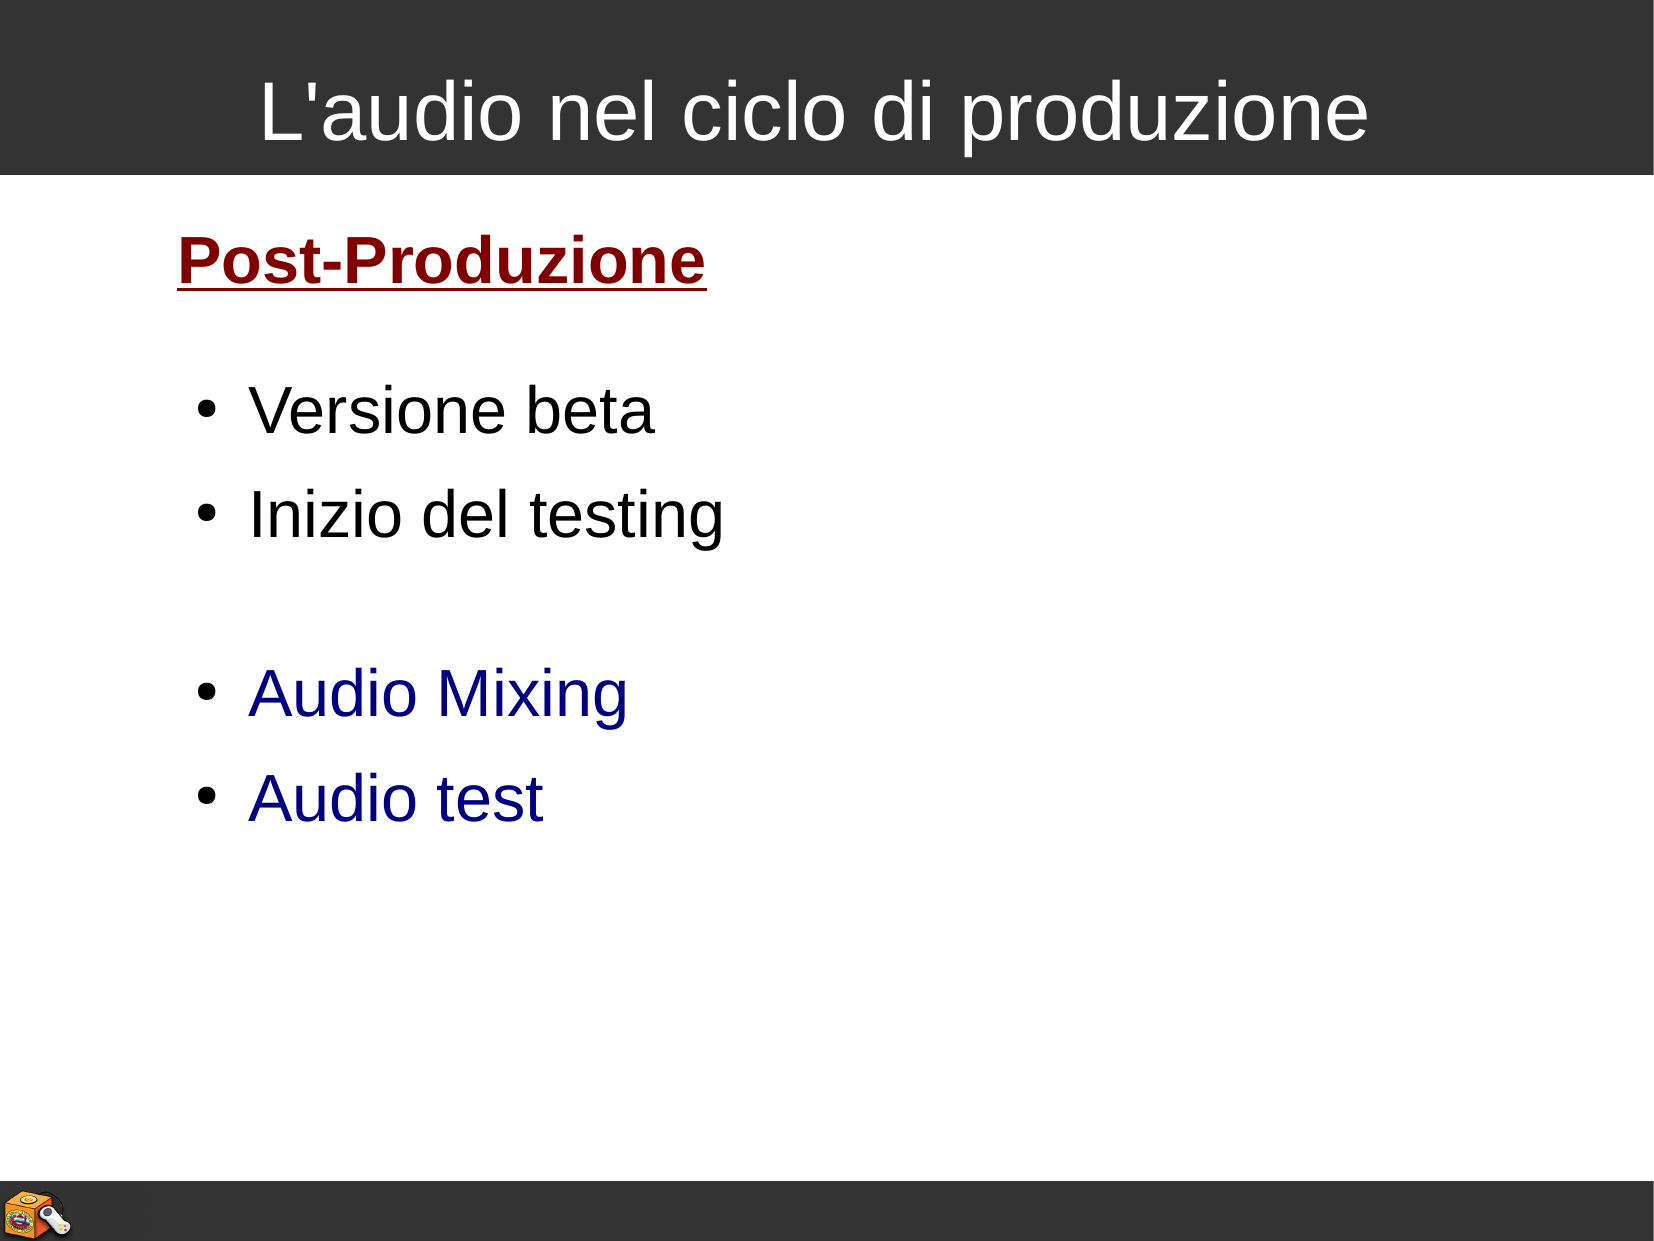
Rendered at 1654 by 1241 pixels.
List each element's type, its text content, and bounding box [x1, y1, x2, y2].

title L'audio nel ciclo di produzione [82, 15, 1571, 208]
picture [0, 1181, 1654, 1241]
subtitle Post-Produzione Versione beta Inizio del testing Audio Mixing Audio test [177, 223, 1152, 836]
picture [0, 0, 1654, 175]
